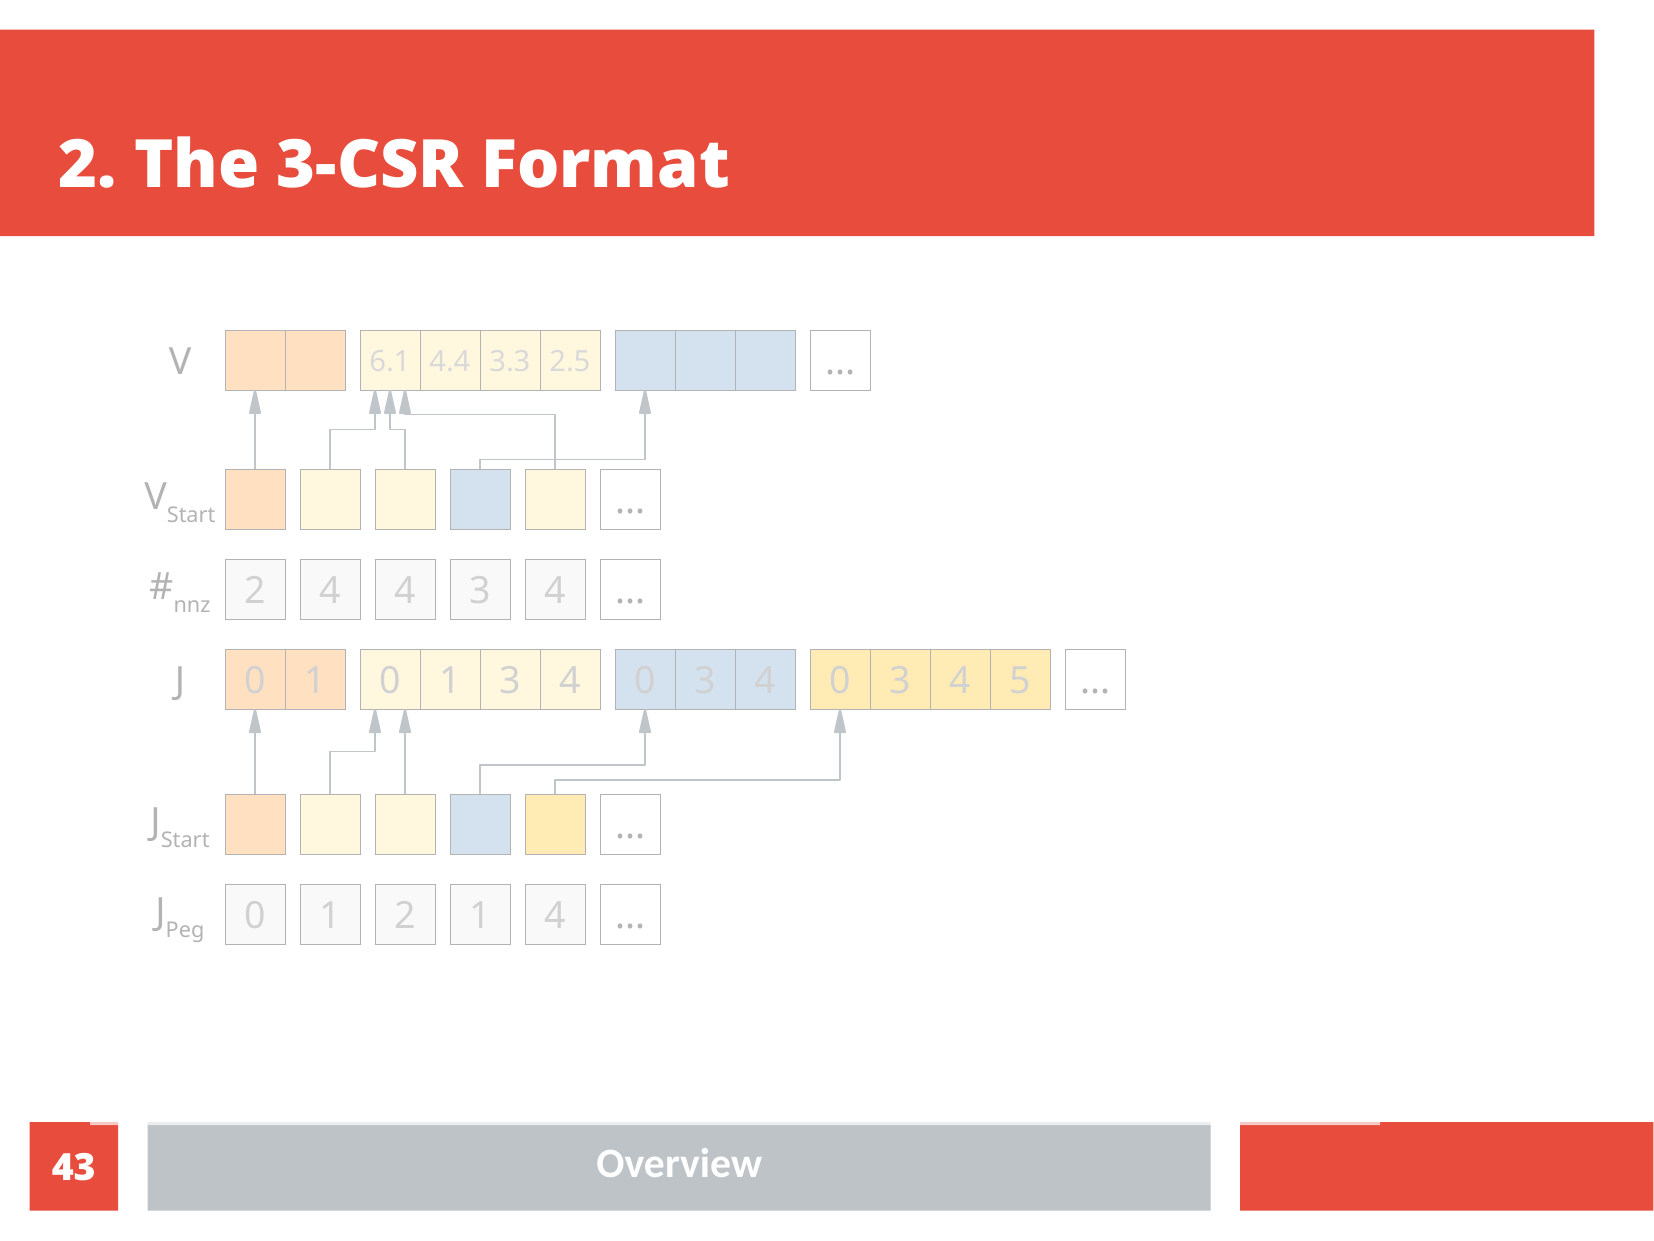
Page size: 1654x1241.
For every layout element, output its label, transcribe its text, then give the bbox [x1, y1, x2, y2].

text_box Overview [150, 1125, 1208, 1210]
title 2. The 3-CSR Format [59, 59, 1595, 207]
text_box [90, 255, 1381, 1126]
